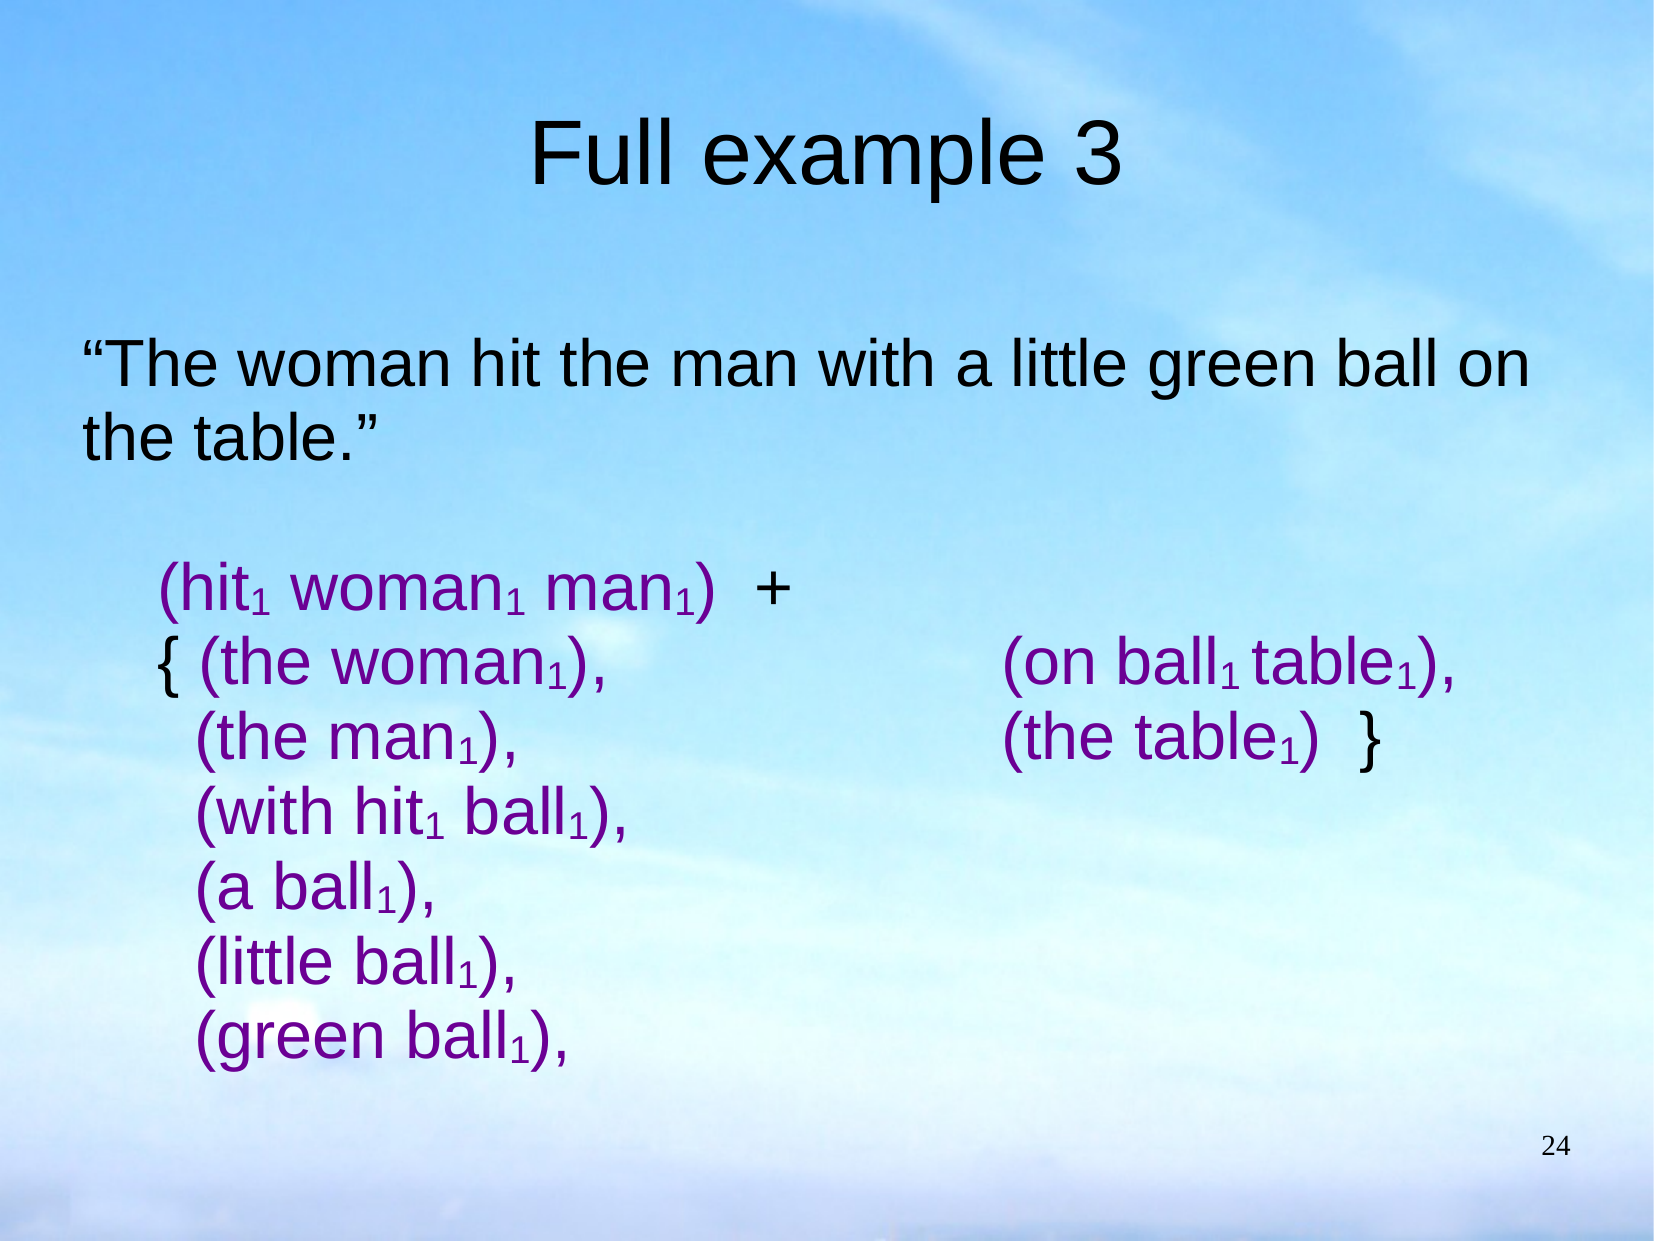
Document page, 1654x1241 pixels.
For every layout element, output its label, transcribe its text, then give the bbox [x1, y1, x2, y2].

subtitle “The woman hit the man with a little green ball on the table.” (hit1 woman1 man1) + { (the woman1), (on ball1 table1), (the man1), (the table1) } (with hit1 ball1), (a ball1), (little ball1), (green ball1), [82, 248, 1571, 1150]
title Full example 3 [82, 56, 1571, 248]
picture [0, 0, 1654, 1241]
